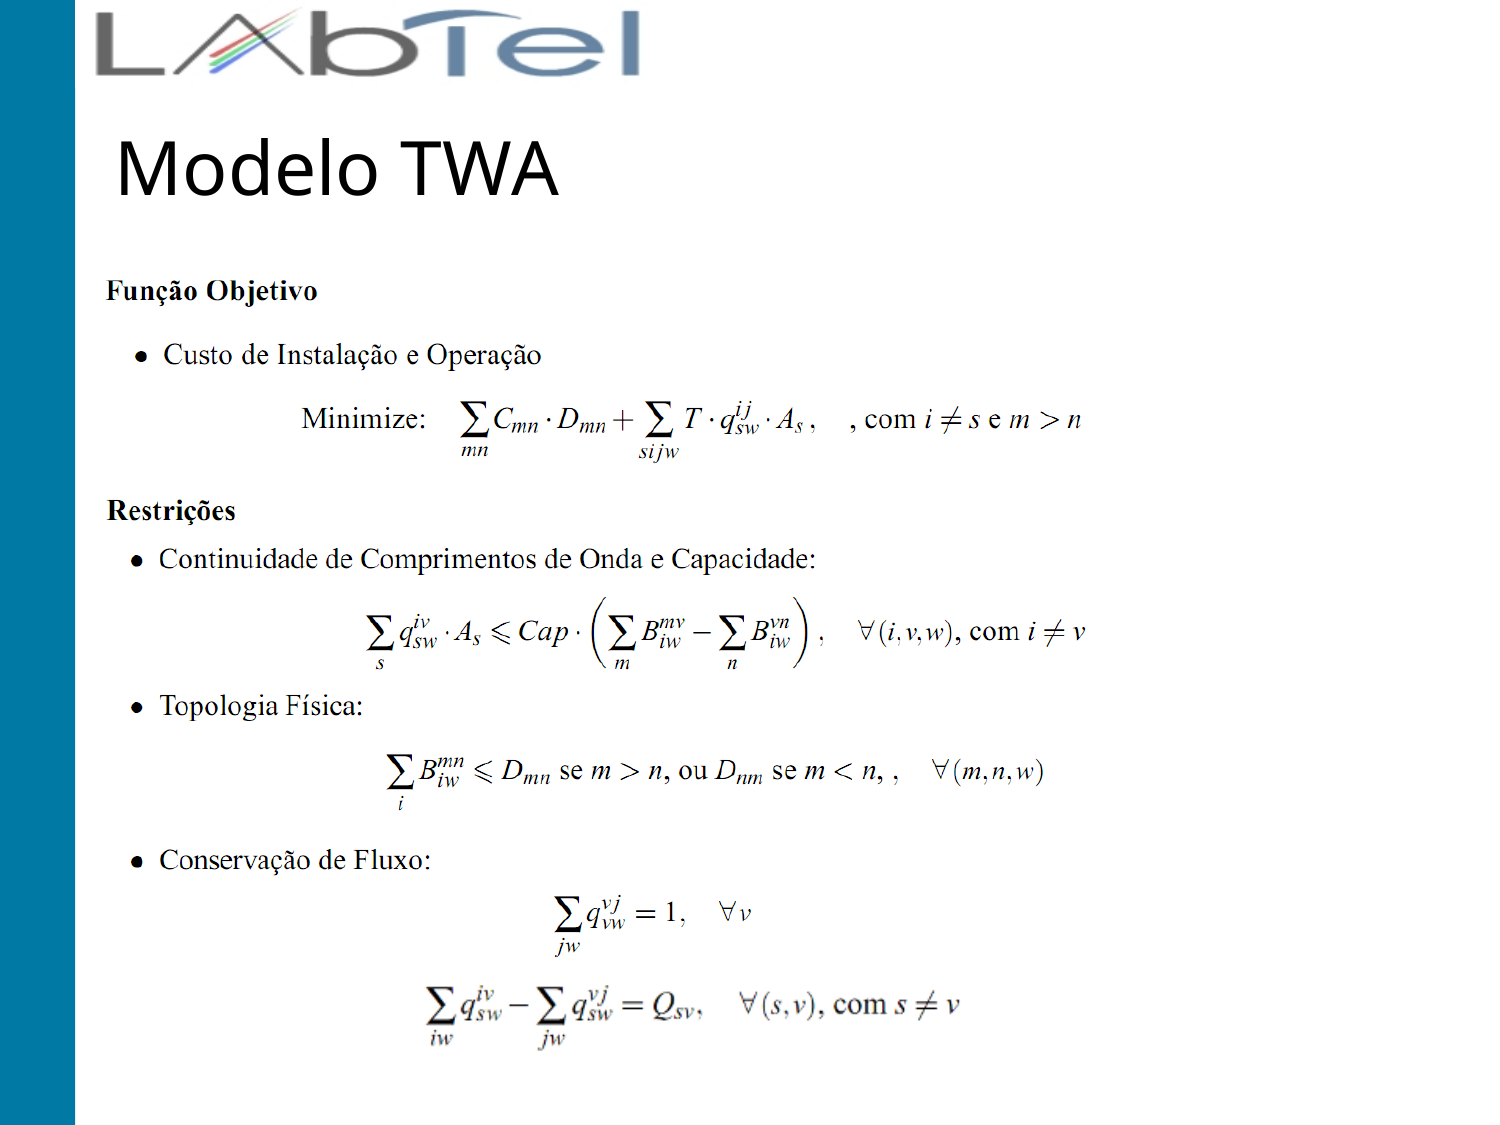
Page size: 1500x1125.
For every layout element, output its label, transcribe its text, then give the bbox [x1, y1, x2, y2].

picture [76, 0, 676, 88]
text_box Modelo TWA [99, 113, 1447, 217]
picture [157, 593, 1117, 677]
picture [115, 680, 1075, 729]
picture [147, 742, 1107, 823]
picture [123, 326, 1093, 468]
picture [372, 976, 975, 1059]
picture [115, 535, 1075, 584]
picture [122, 838, 843, 965]
picture [86, 491, 1046, 527]
picture [88, 267, 1022, 315]
